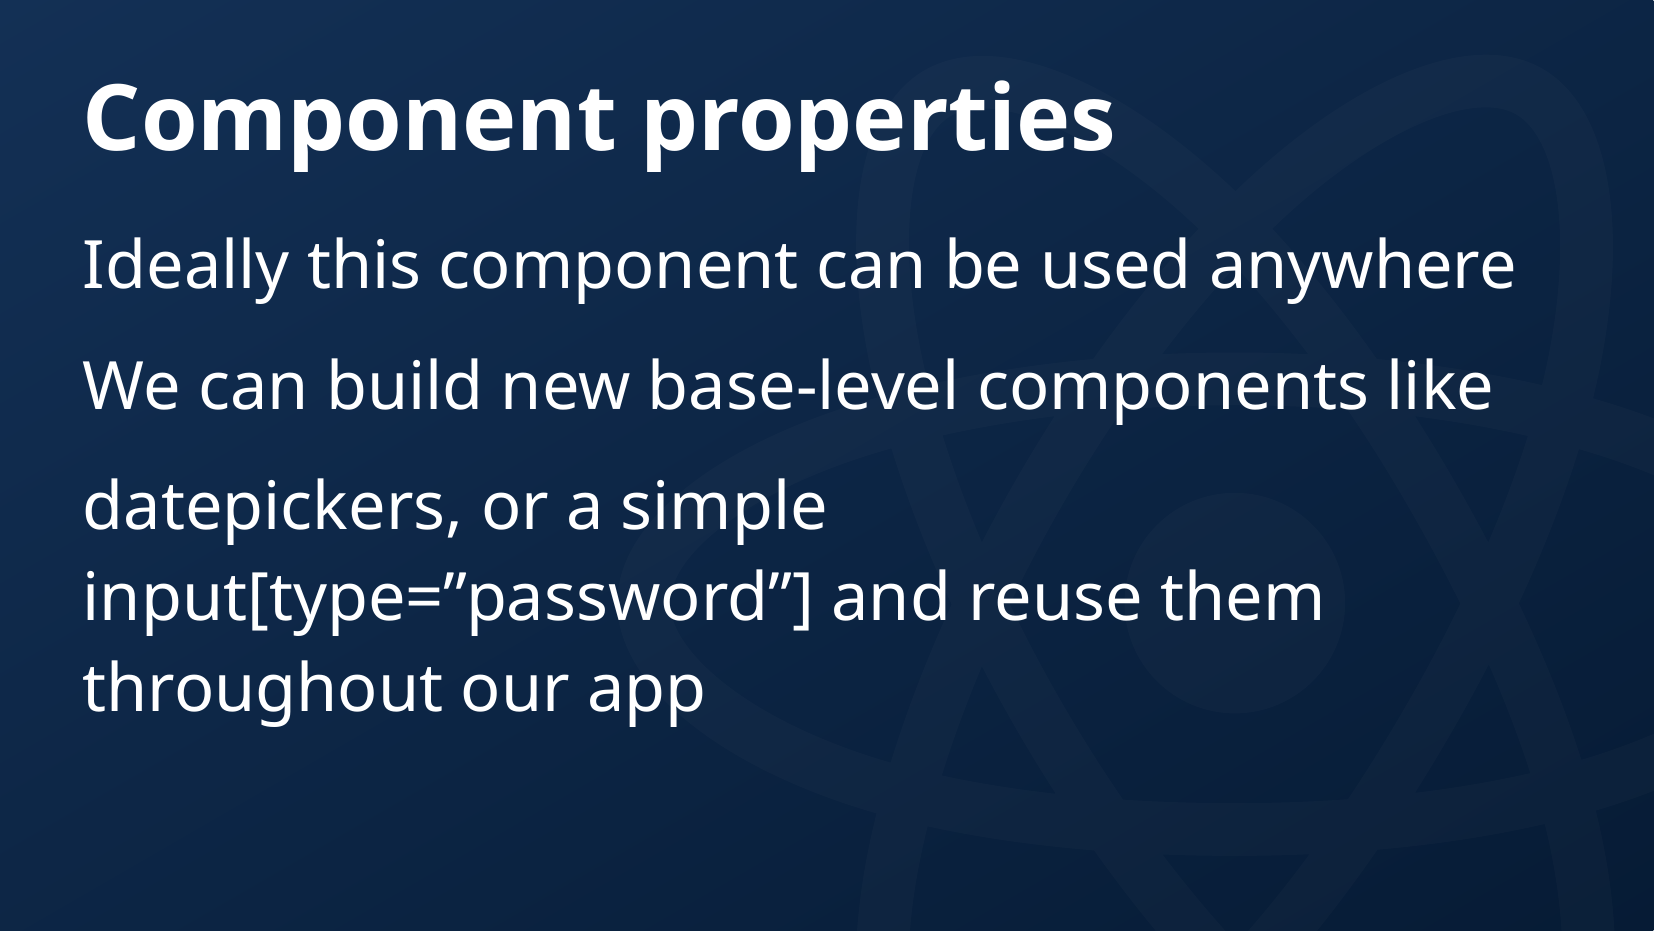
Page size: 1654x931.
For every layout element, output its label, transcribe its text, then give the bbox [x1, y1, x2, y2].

title Component properties [82, 37, 1571, 193]
list Ideally this component can be used anywhere We can build new base-level components like datepickers, or a simple input[type=”password”] and reuse them throughout our app [82, 217, 1571, 758]
